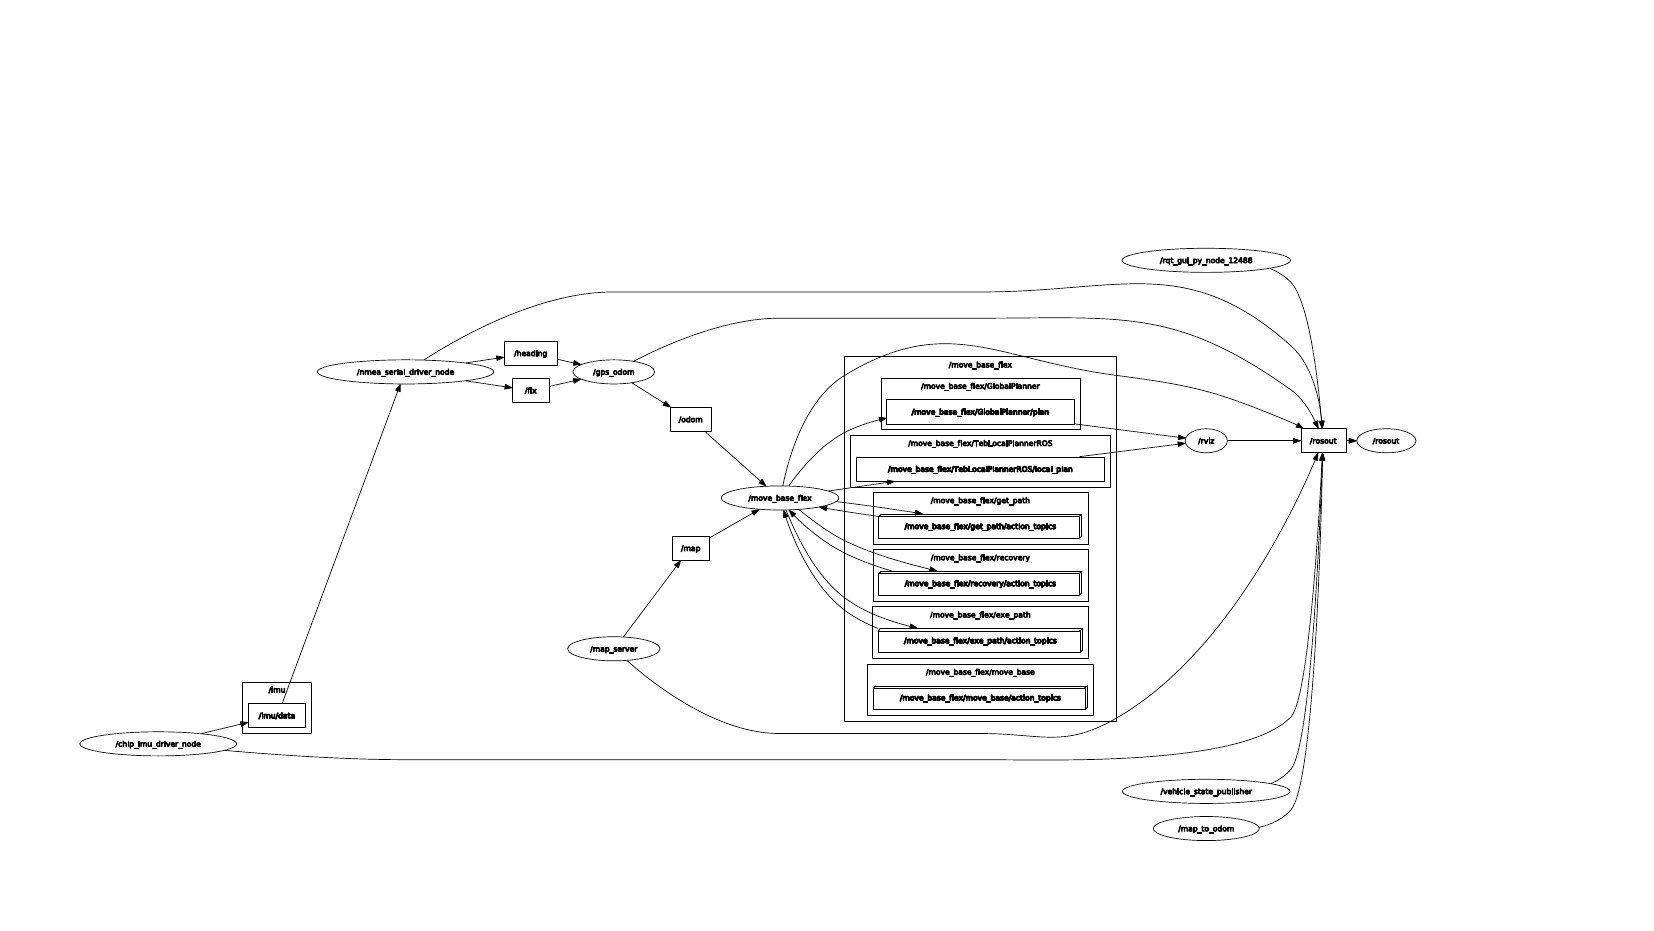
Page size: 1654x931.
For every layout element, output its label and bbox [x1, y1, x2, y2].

picture [79, 247, 1456, 871]
